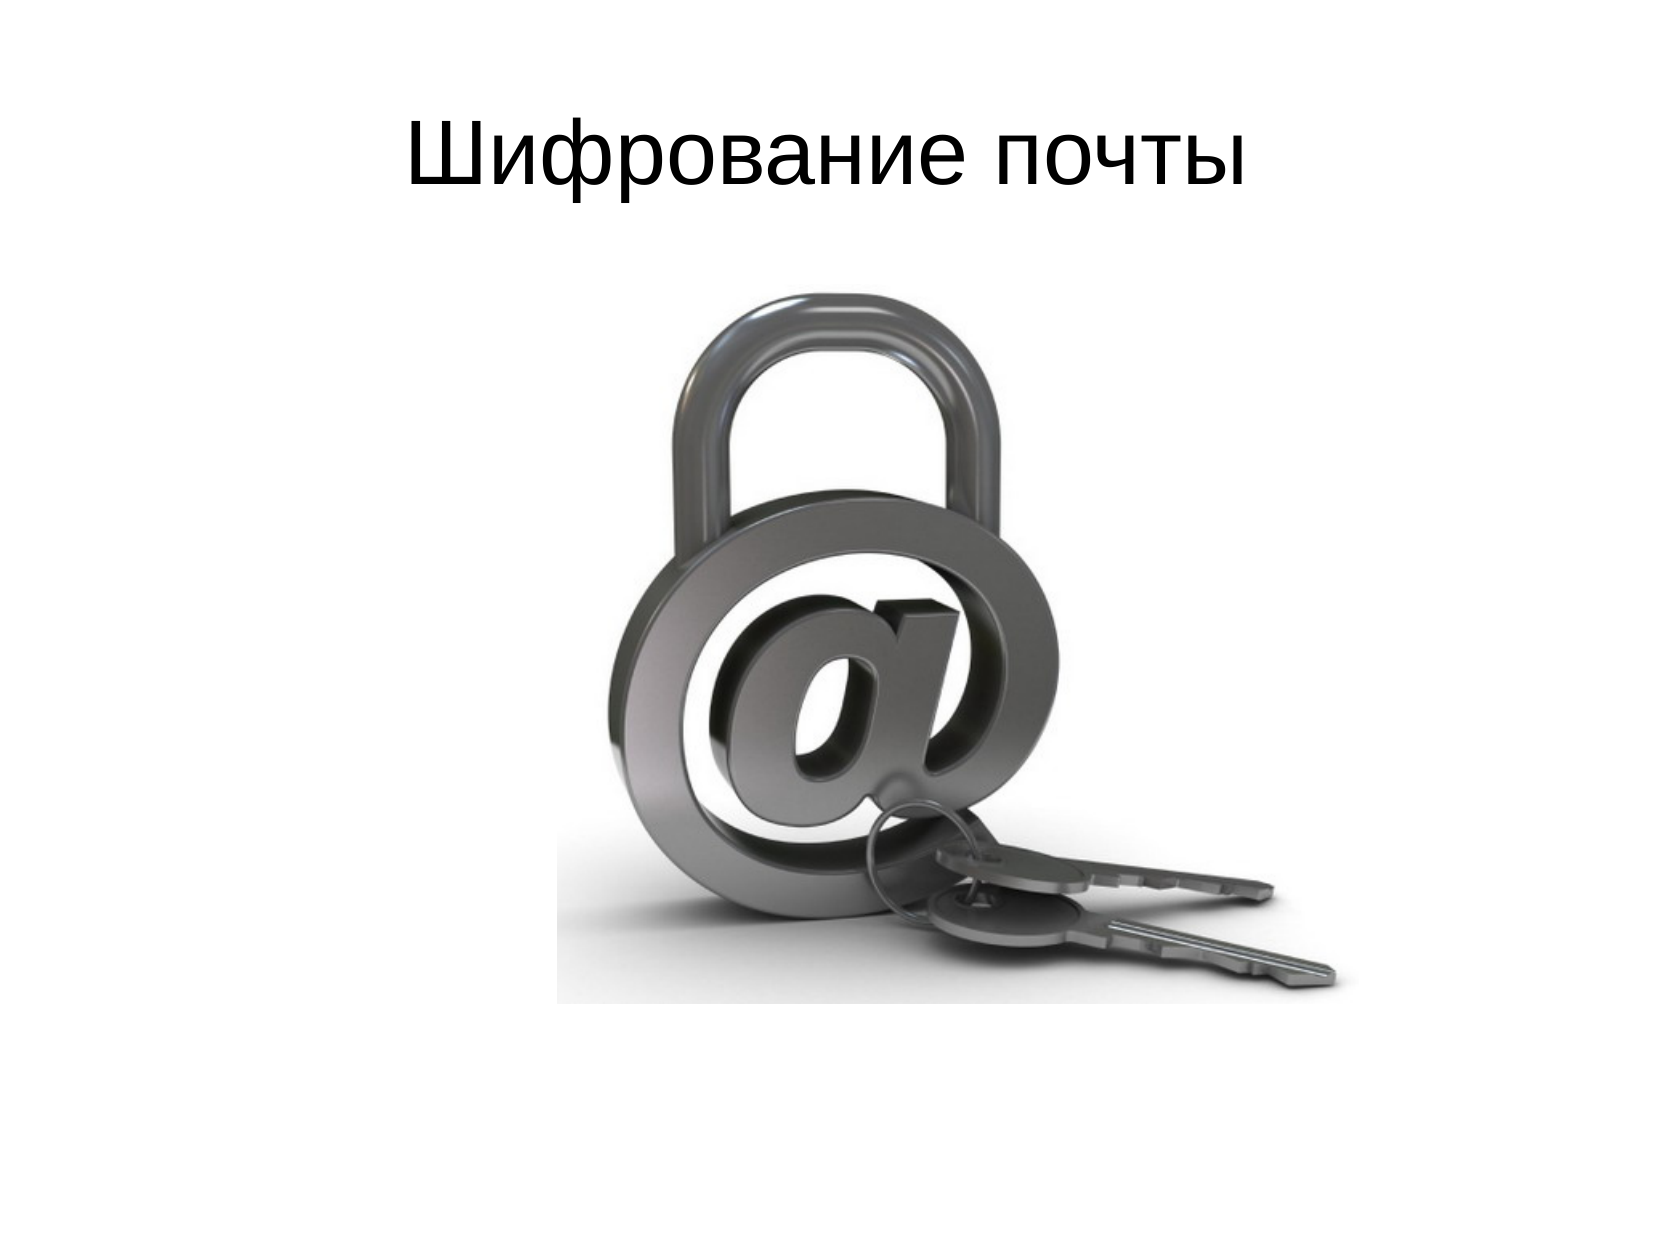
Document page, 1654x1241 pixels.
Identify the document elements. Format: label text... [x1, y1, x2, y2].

picture [557, 284, 1359, 1004]
title Шифрование почты [82, 49, 1571, 257]
